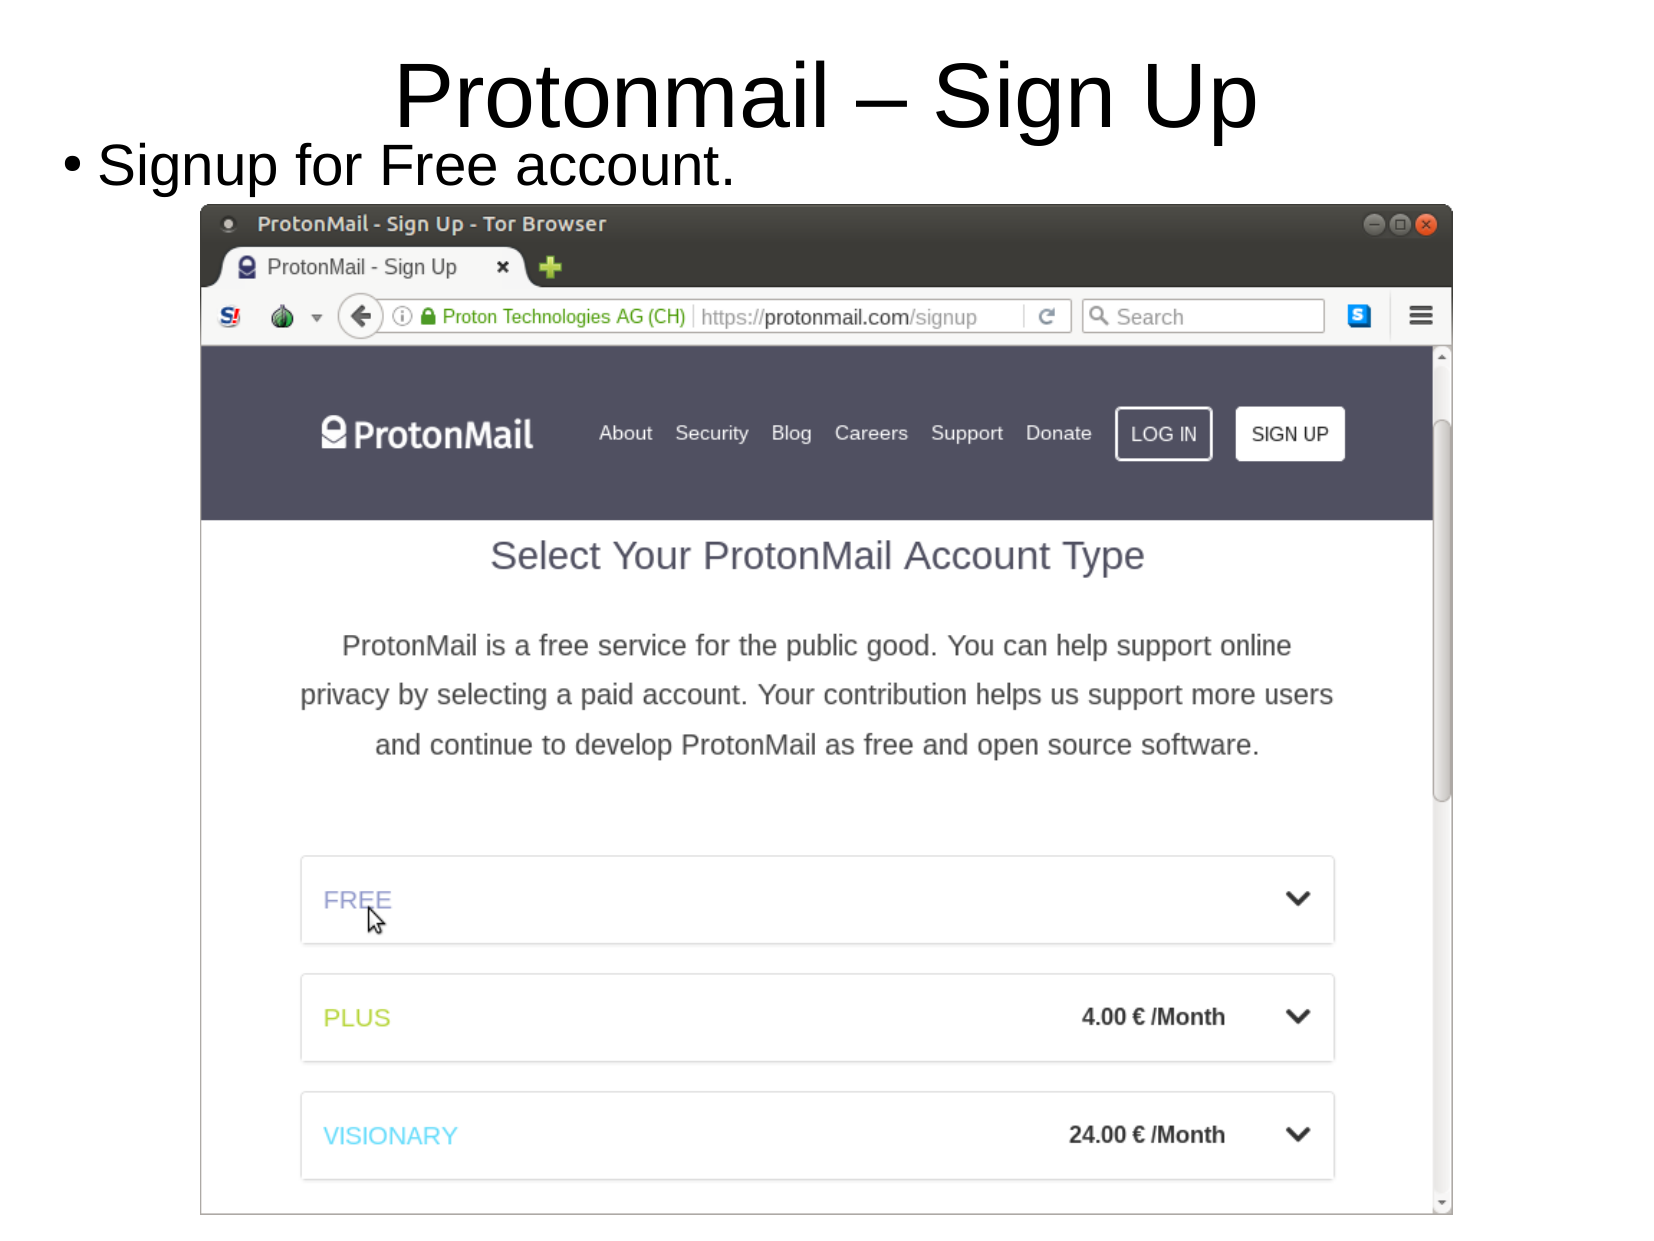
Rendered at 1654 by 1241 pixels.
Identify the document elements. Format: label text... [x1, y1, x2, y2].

text_box Signup for Free account. [47, 135, 1595, 195]
title Protonmail – Sign Up [82, 44, 1571, 135]
picture [200, 204, 1453, 1215]
